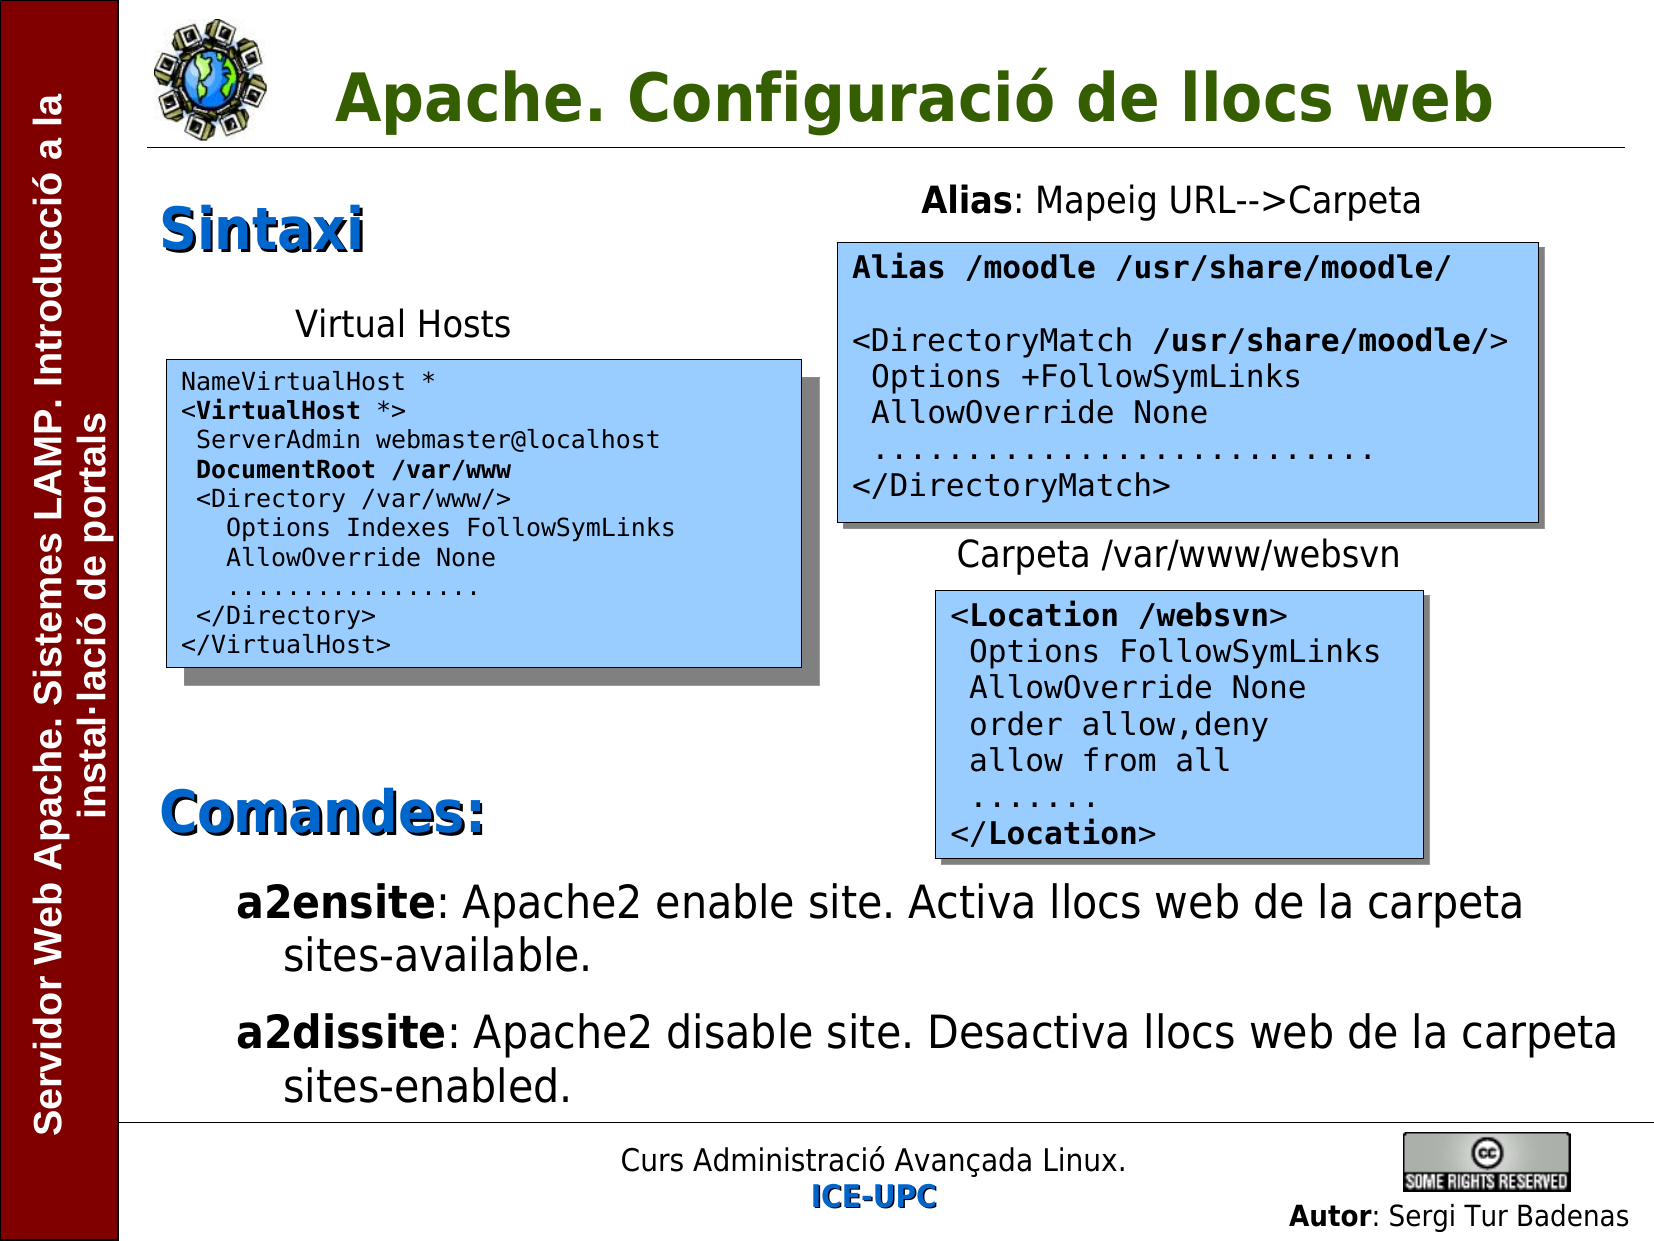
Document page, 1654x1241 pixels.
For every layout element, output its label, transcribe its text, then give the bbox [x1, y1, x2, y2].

text_box Alias: Mapeig URL-->Carpeta [906, 171, 1438, 230]
title Apache. Configuració de llocs web [171, 56, 1654, 141]
text_box Carpeta /var/www/websvn [941, 529, 1408, 584]
list Sintaxi Comandes: a2ensite: Apache2 enable site. Activa llocs web de la carpeta sites-available. a2dissite: Apache2 disable site. Desactiva llocs web de la carpeta sites-enabled. [141, 195, 1630, 1113]
picture [1403, 1132, 1571, 1192]
text_box Alias /moodle /usr/share/moodle/ <DirectoryMatch /usr/share/moodle/> Options +FollowSymLinks AllowOverride None ........................... </DirectoryMatch> [837, 242, 1539, 523]
text_box Virtual Hosts [280, 295, 522, 354]
text_box <Location /websvn> Options FollowSymLinks AllowOverride None order allow,deny allow from all ....... </Location> [935, 590, 1424, 859]
picture [154, 19, 268, 142]
text_box NameVirtualHost * <VirtualHost *> ServerAdmin webmaster@localhost DocumentRoot /var/www <Directory /var/www/> Options Indexes FollowSymLinks AllowOverride None ................. </Directory> </VirtualHost> [166, 359, 802, 668]
